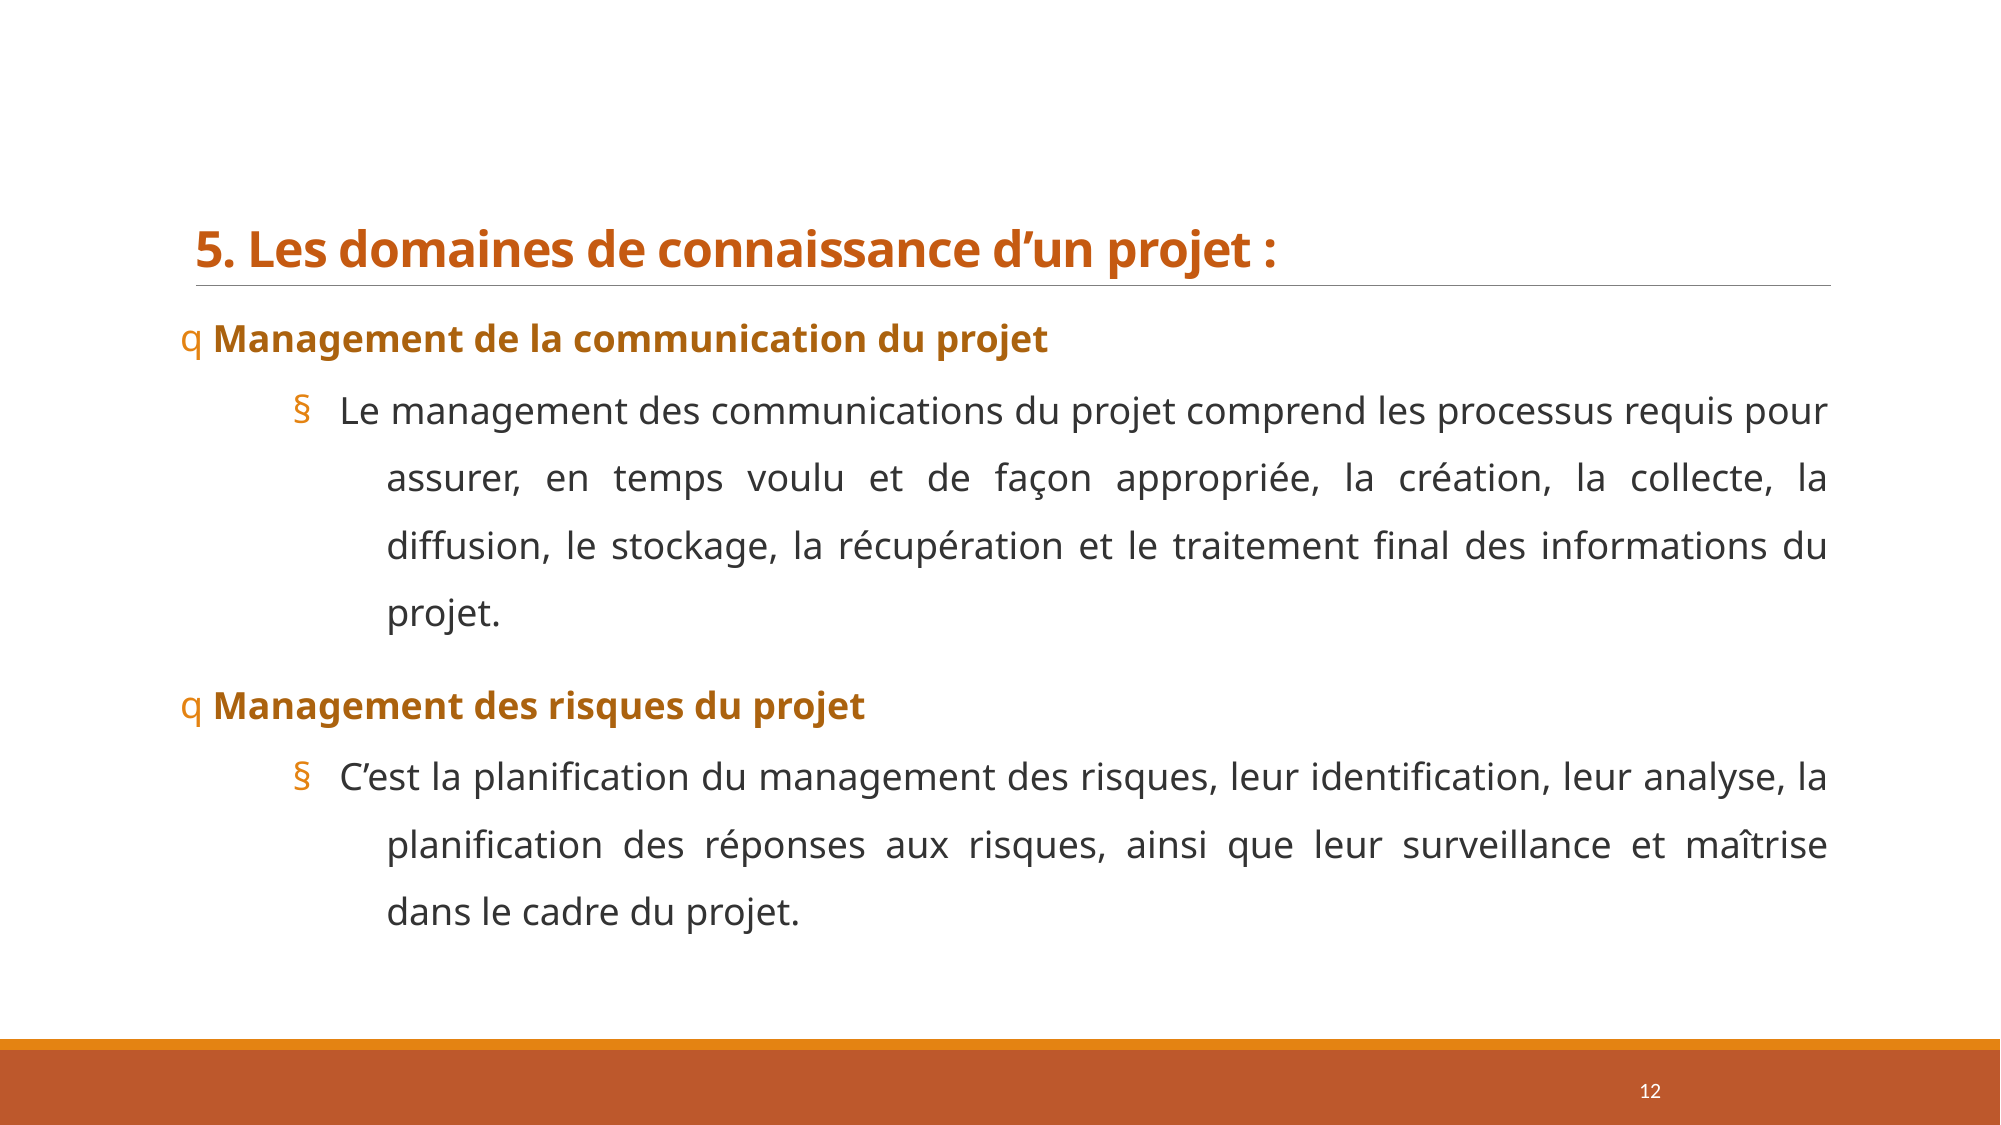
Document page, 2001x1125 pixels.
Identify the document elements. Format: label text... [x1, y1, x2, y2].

text_box [1624, 1059, 1840, 1120]
list Management de la communication du projet Le management des communications du projet comprend les processus requis pour assurer, en temps voulu et de façon appropriée, la création, la collecte, la diffusion, le stockage, la récupération et le traitement final des informations du projet. Management des risques du projet C’est la planification du management des risques, leur identification, leur analyse, la planification des réponses aux risques, ainsi que leur surveillance et maîtrise dans le cadre du projet. [180, 285, 1831, 971]
title 5. Les domaines de connaissance d’un projet : [180, 47, 1831, 285]
